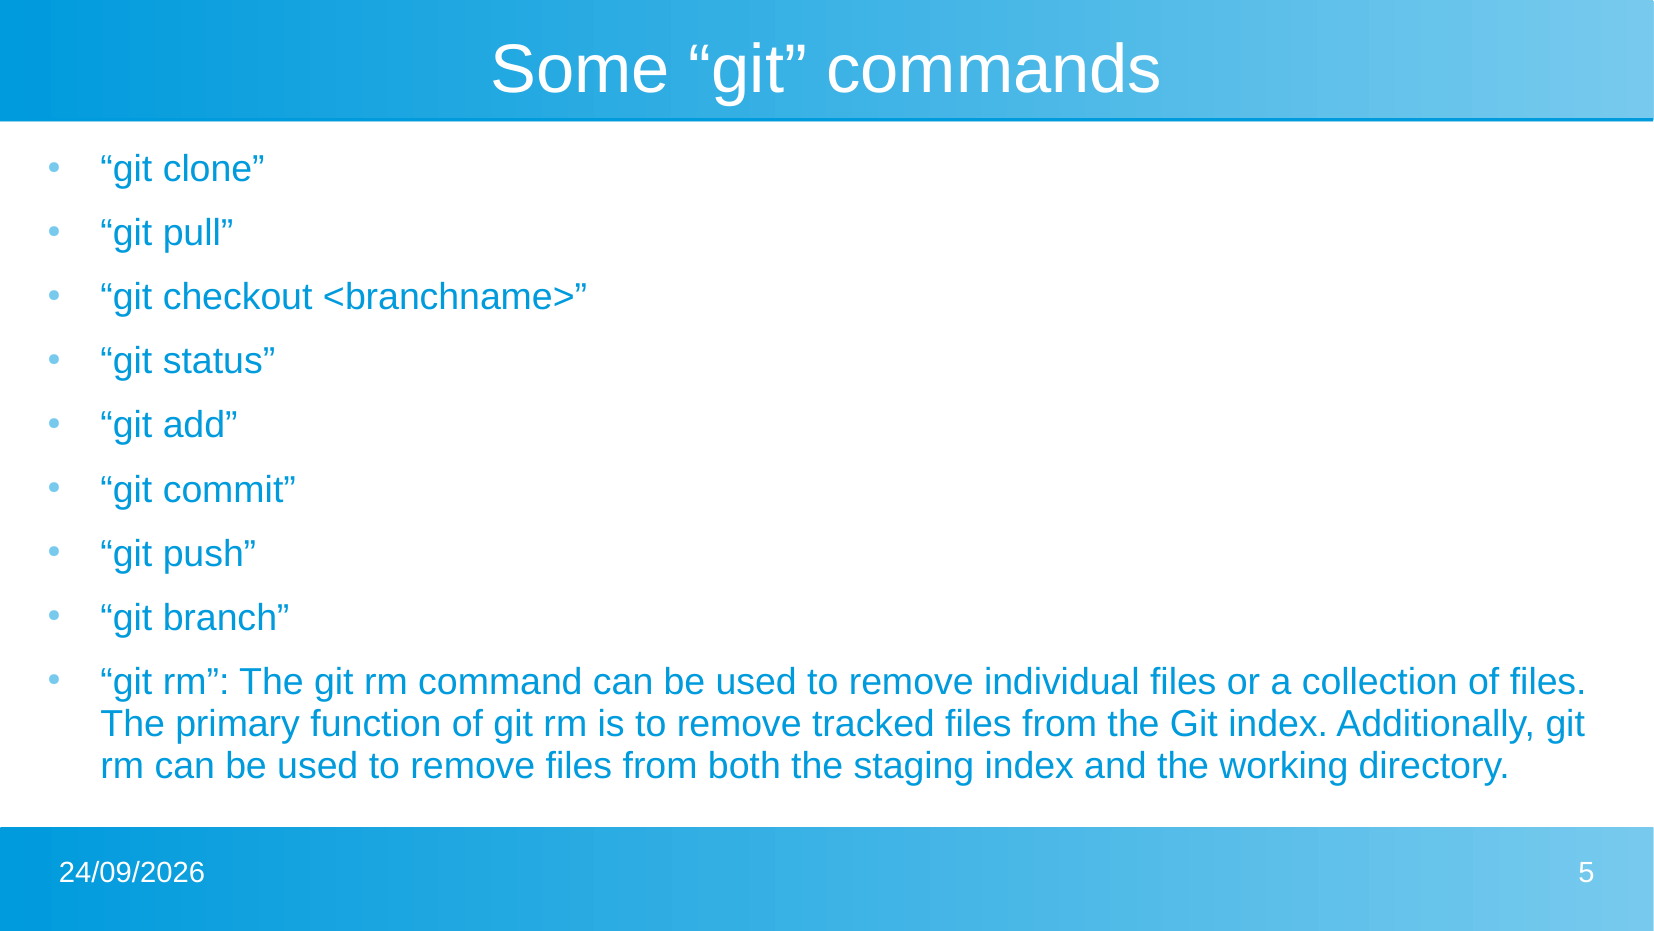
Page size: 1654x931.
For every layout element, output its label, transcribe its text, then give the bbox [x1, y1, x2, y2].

list “git clone” “git pull” “git checkout <branchname>” “git status” “git add” “git commit” “git push” “git branch” “git rm”: The git rm command can be used to remove individual files or a collection of files. The primary function of git rm is to remove tracked files from the Git index. Additionally, git rm can be used to remove files from both the staging index and the working directory. [29, 147, 1625, 739]
title Some “git” commands [59, 29, 1595, 108]
